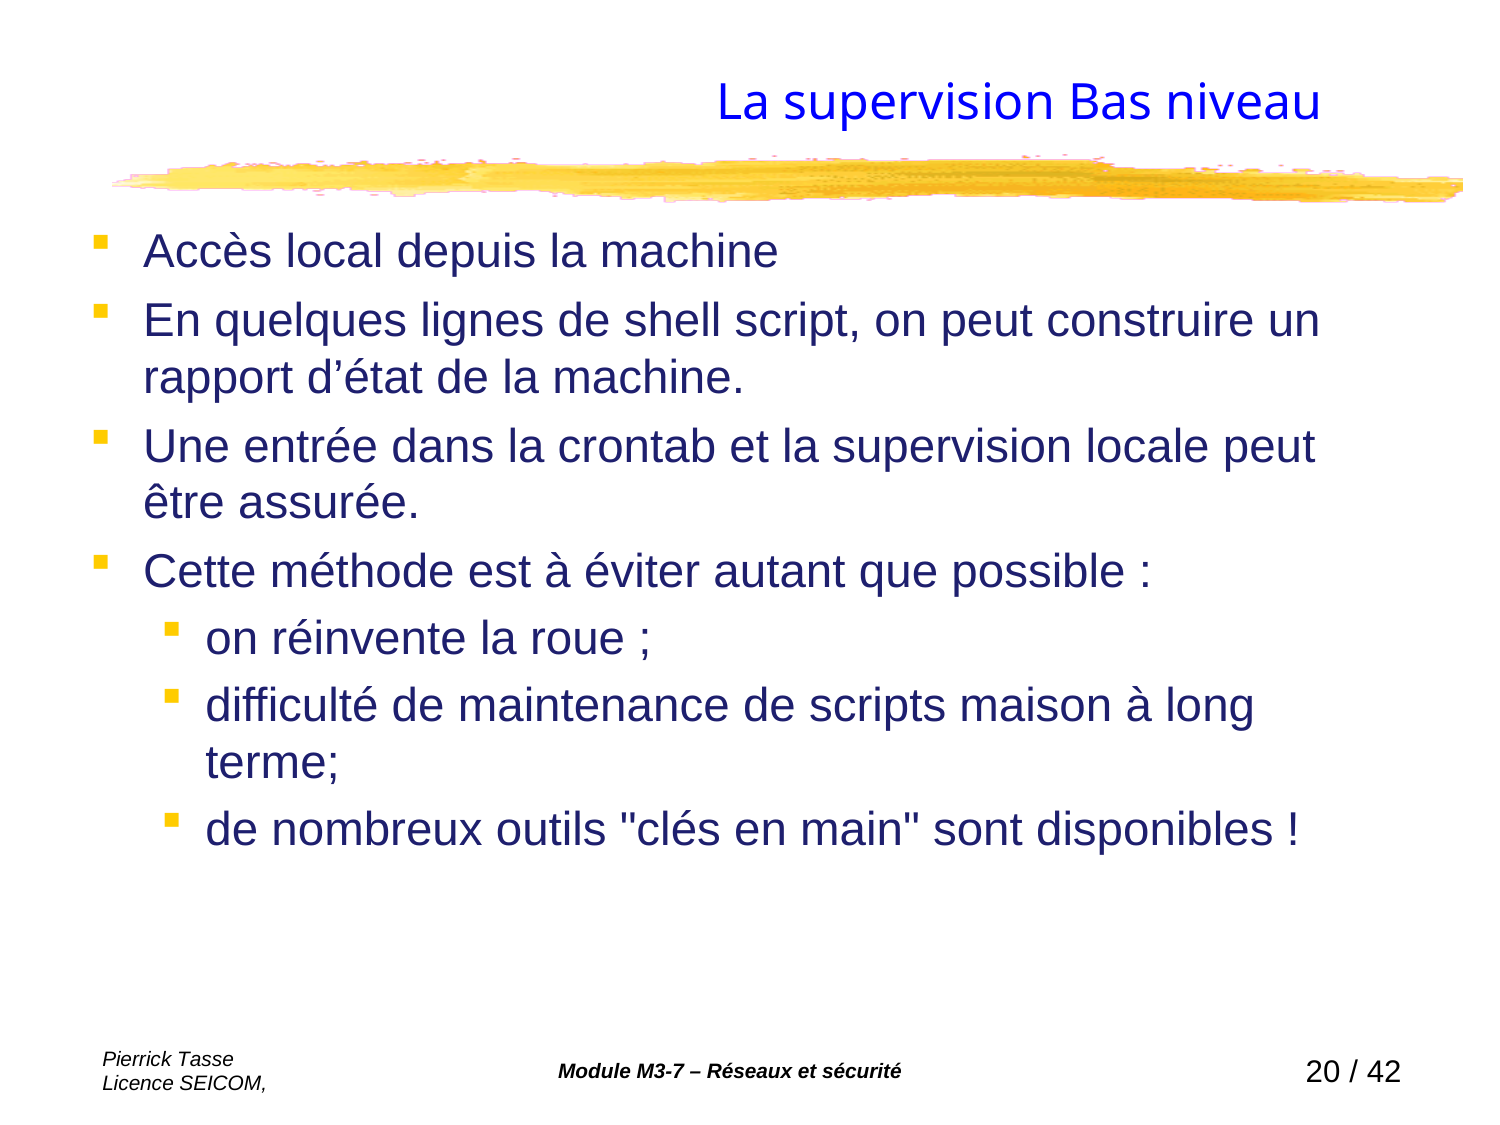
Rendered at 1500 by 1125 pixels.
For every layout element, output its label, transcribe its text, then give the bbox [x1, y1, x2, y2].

picture [112, 149, 1463, 213]
title La supervision Bas niveau [62, 37, 1338, 138]
list Accès local depuis la machine En quelques lignes de shell script, on peut construire un rapport d’état de la machine. Une entrée dans la crontab et la supervision locale peut être assurée. Cette méthode est à éviter autant que possible : on réinvente la roue ; difficulté de maintenance de scripts maison à long terme; de nombreux outils "clés en main" sont disponibles ! [74, 212, 1417, 865]
